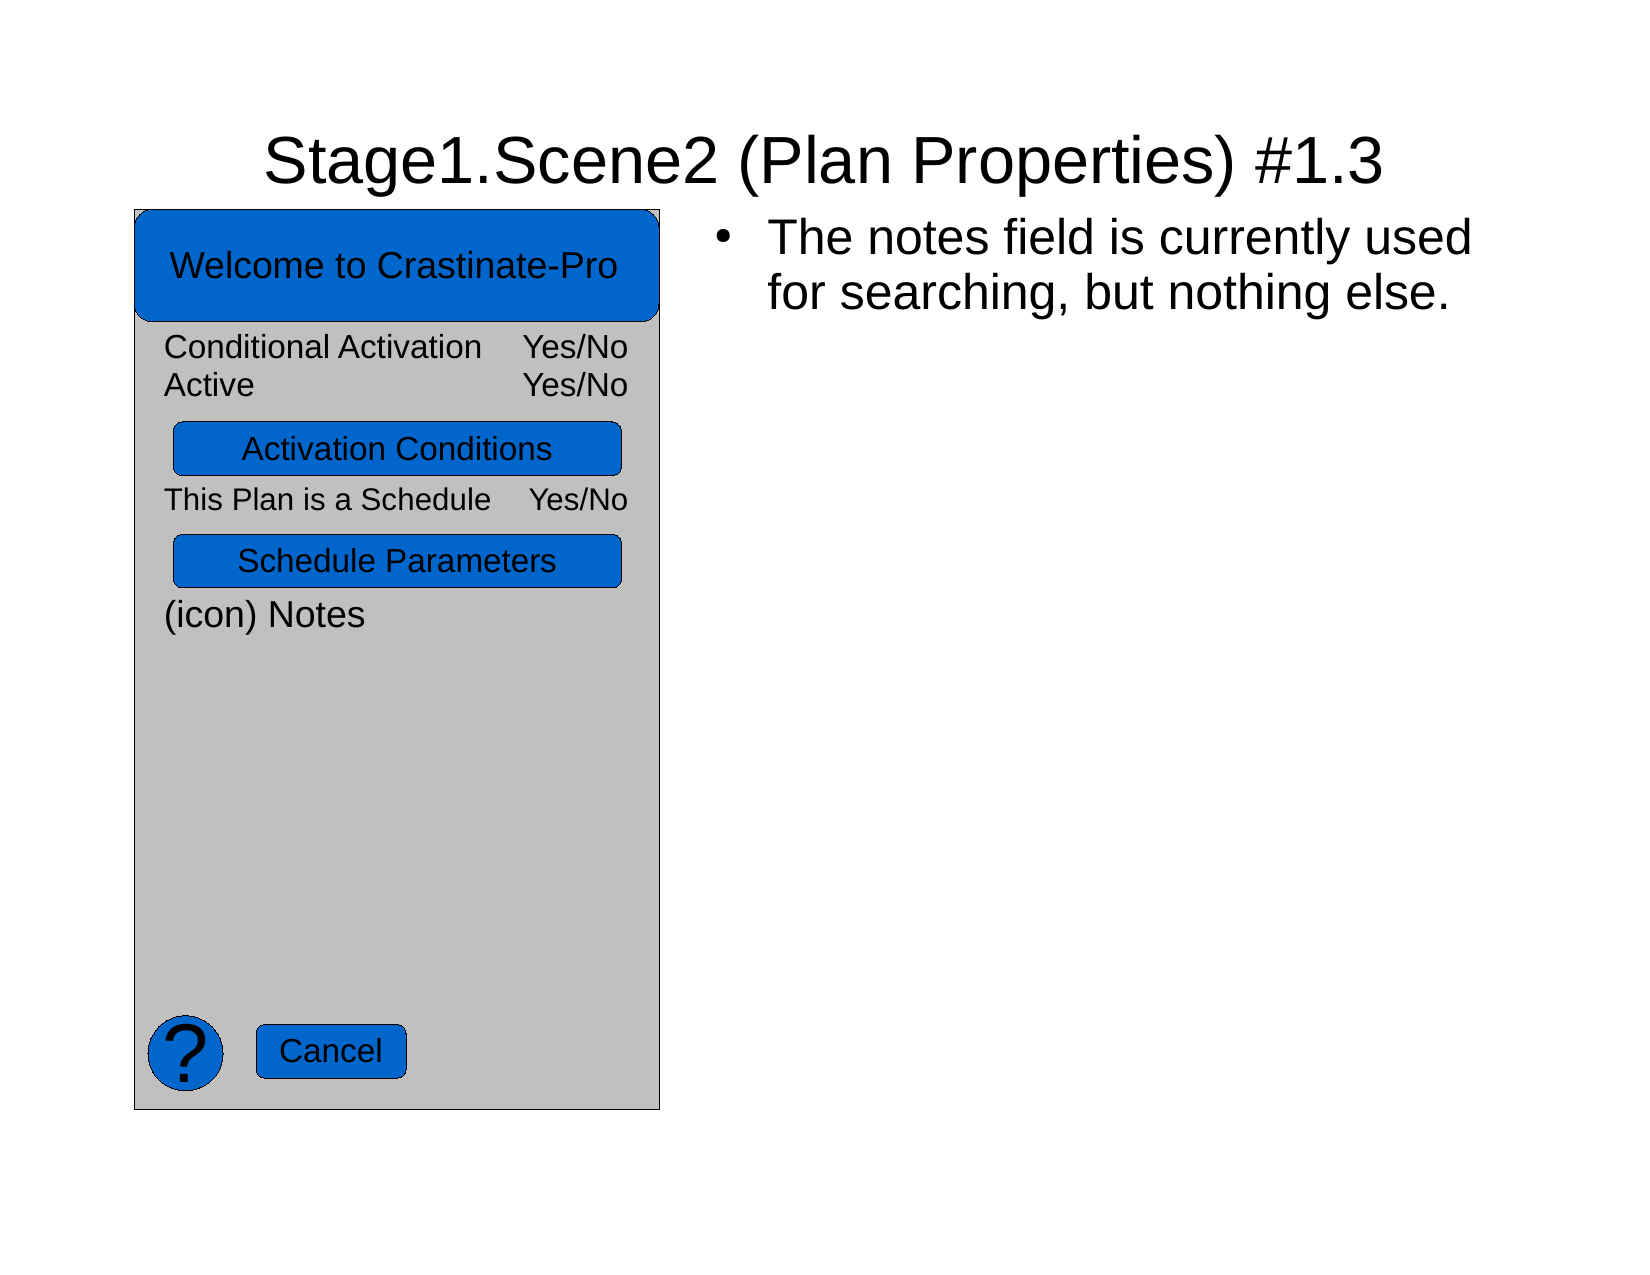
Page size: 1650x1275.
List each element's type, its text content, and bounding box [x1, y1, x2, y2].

text_box Schedule Parameters [173, 534, 622, 588]
text_box [649, 304, 660, 321]
text_box [134, 209, 147, 222]
text_box ? [147, 1015, 224, 1091]
text_box Activation Conditions [173, 421, 622, 476]
text_box Welcome to Crastinate-Pro [134, 209, 660, 321]
text_box [134, 309, 145, 321]
text_box [646, 209, 660, 226]
title Stage1.Scene2 (Plan Properties) #1.3 [135, 112, 1515, 210]
text_box Conditional Activation Yes/No Active Yes/No This Plan is a Schedule Yes/No (icon) Notes [134, 321, 660, 644]
list The notes field is currently used for searching, but nothing else. [696, 209, 1522, 922]
text_box [134, 644, 660, 1110]
text_box Cancel [256, 1024, 407, 1079]
